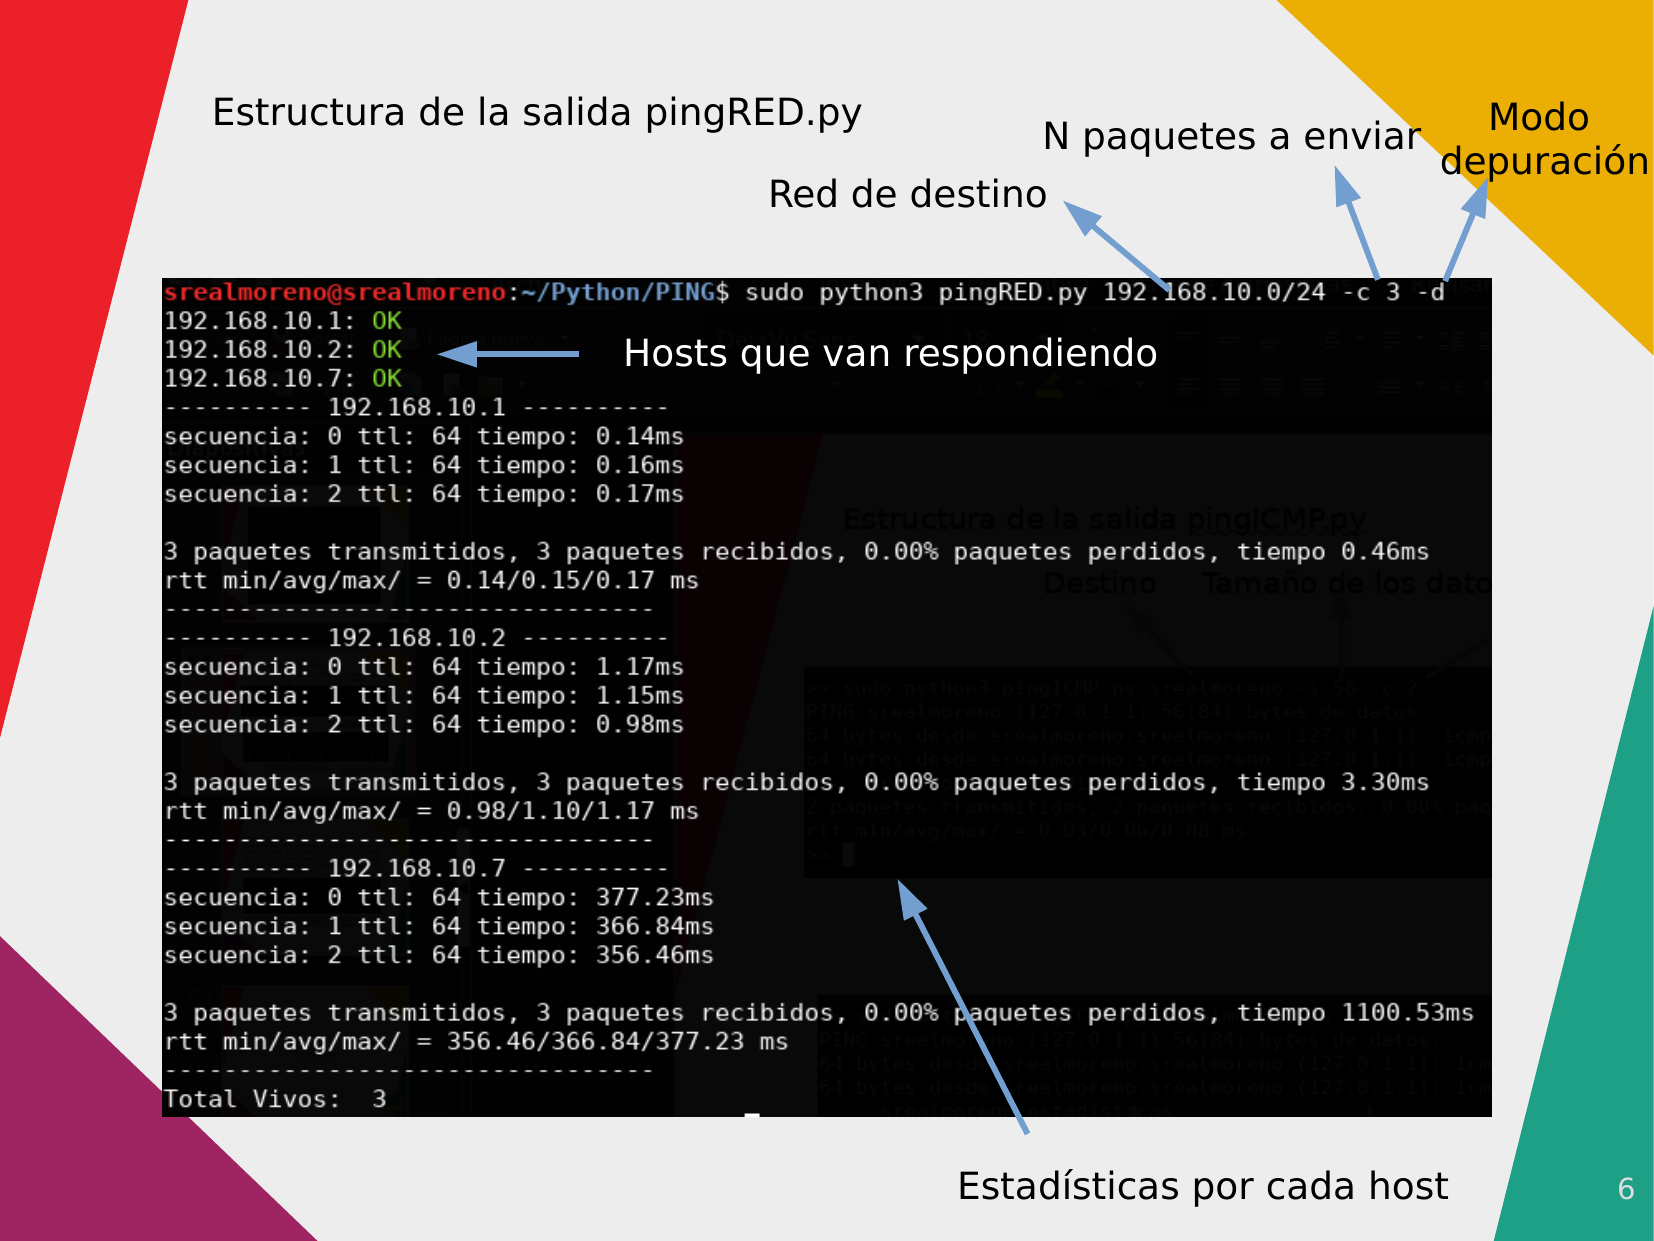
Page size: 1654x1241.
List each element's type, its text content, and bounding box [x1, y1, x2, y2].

text_box Modo depuración [1425, 88, 1654, 191]
text_box Estructura de la salida pingRED.py [197, 83, 886, 142]
text_box N paquetes a enviar [1027, 107, 1425, 166]
picture [162, 278, 1492, 1117]
text_box Estadísticas por cada host [942, 1157, 1465, 1216]
text_box Red de destino [753, 165, 1063, 224]
text_box Hosts que van respondiendo [608, 324, 1174, 384]
